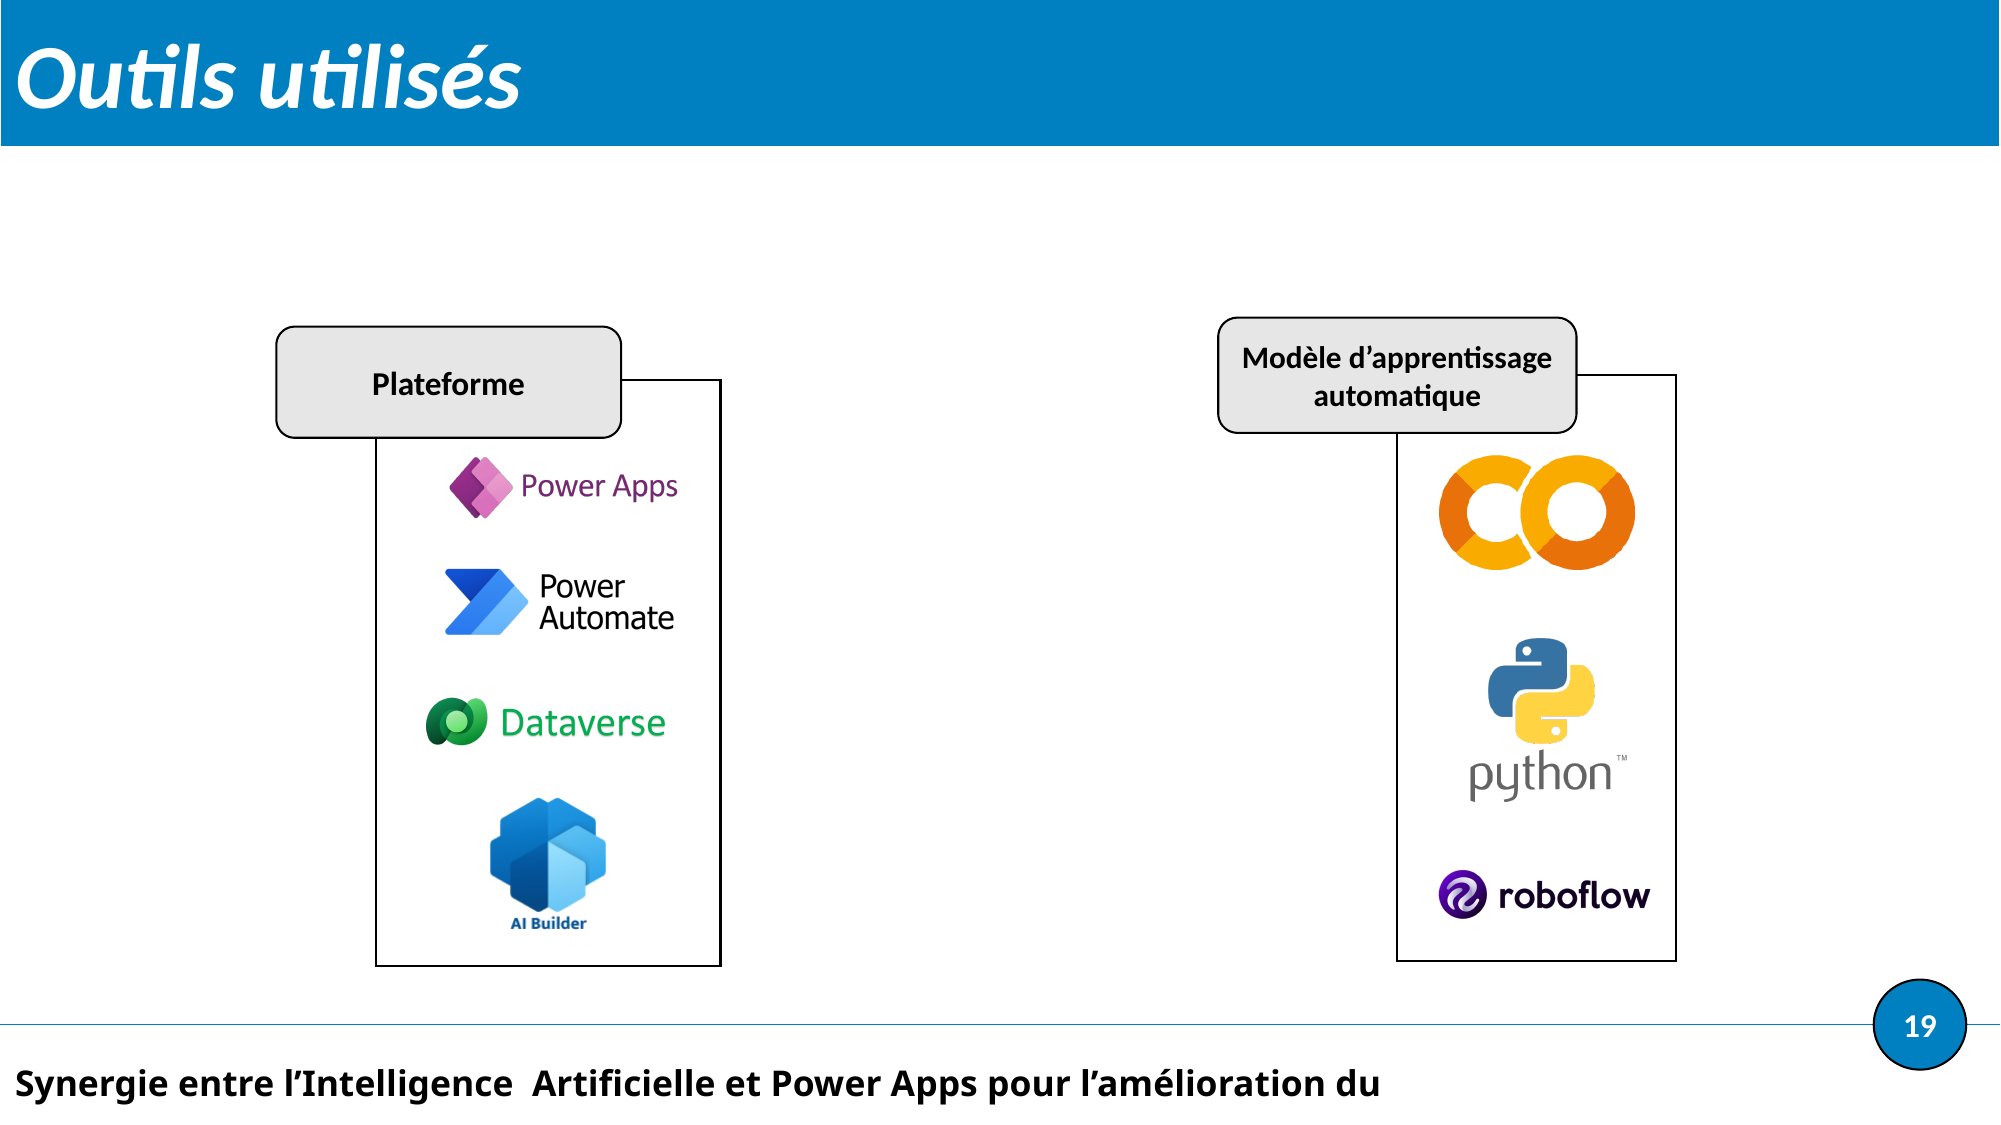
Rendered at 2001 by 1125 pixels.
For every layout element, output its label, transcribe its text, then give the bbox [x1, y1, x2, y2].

text_box 19 [1873, 979, 1967, 1070]
picture [1434, 866, 1654, 922]
text_box Modèle d’apprentissage automatique [1218, 317, 1577, 433]
picture [1423, 399, 1649, 625]
text_box [376, 380, 721, 966]
text_box Synergie entre l’Intelligence Artificielle et Power Apps pour l’amélioration du processus de recrutement [0, 1032, 1564, 1107]
picture [435, 544, 685, 659]
picture [473, 791, 624, 942]
text_box [1397, 375, 1676, 636]
picture [1391, 636, 1691, 805]
text_box [1397, 805, 1676, 961]
picture [426, 683, 693, 774]
text_box Plateforme [276, 326, 622, 438]
text_box Outils utilisés [0, 0, 2000, 147]
picture [448, 434, 685, 540]
